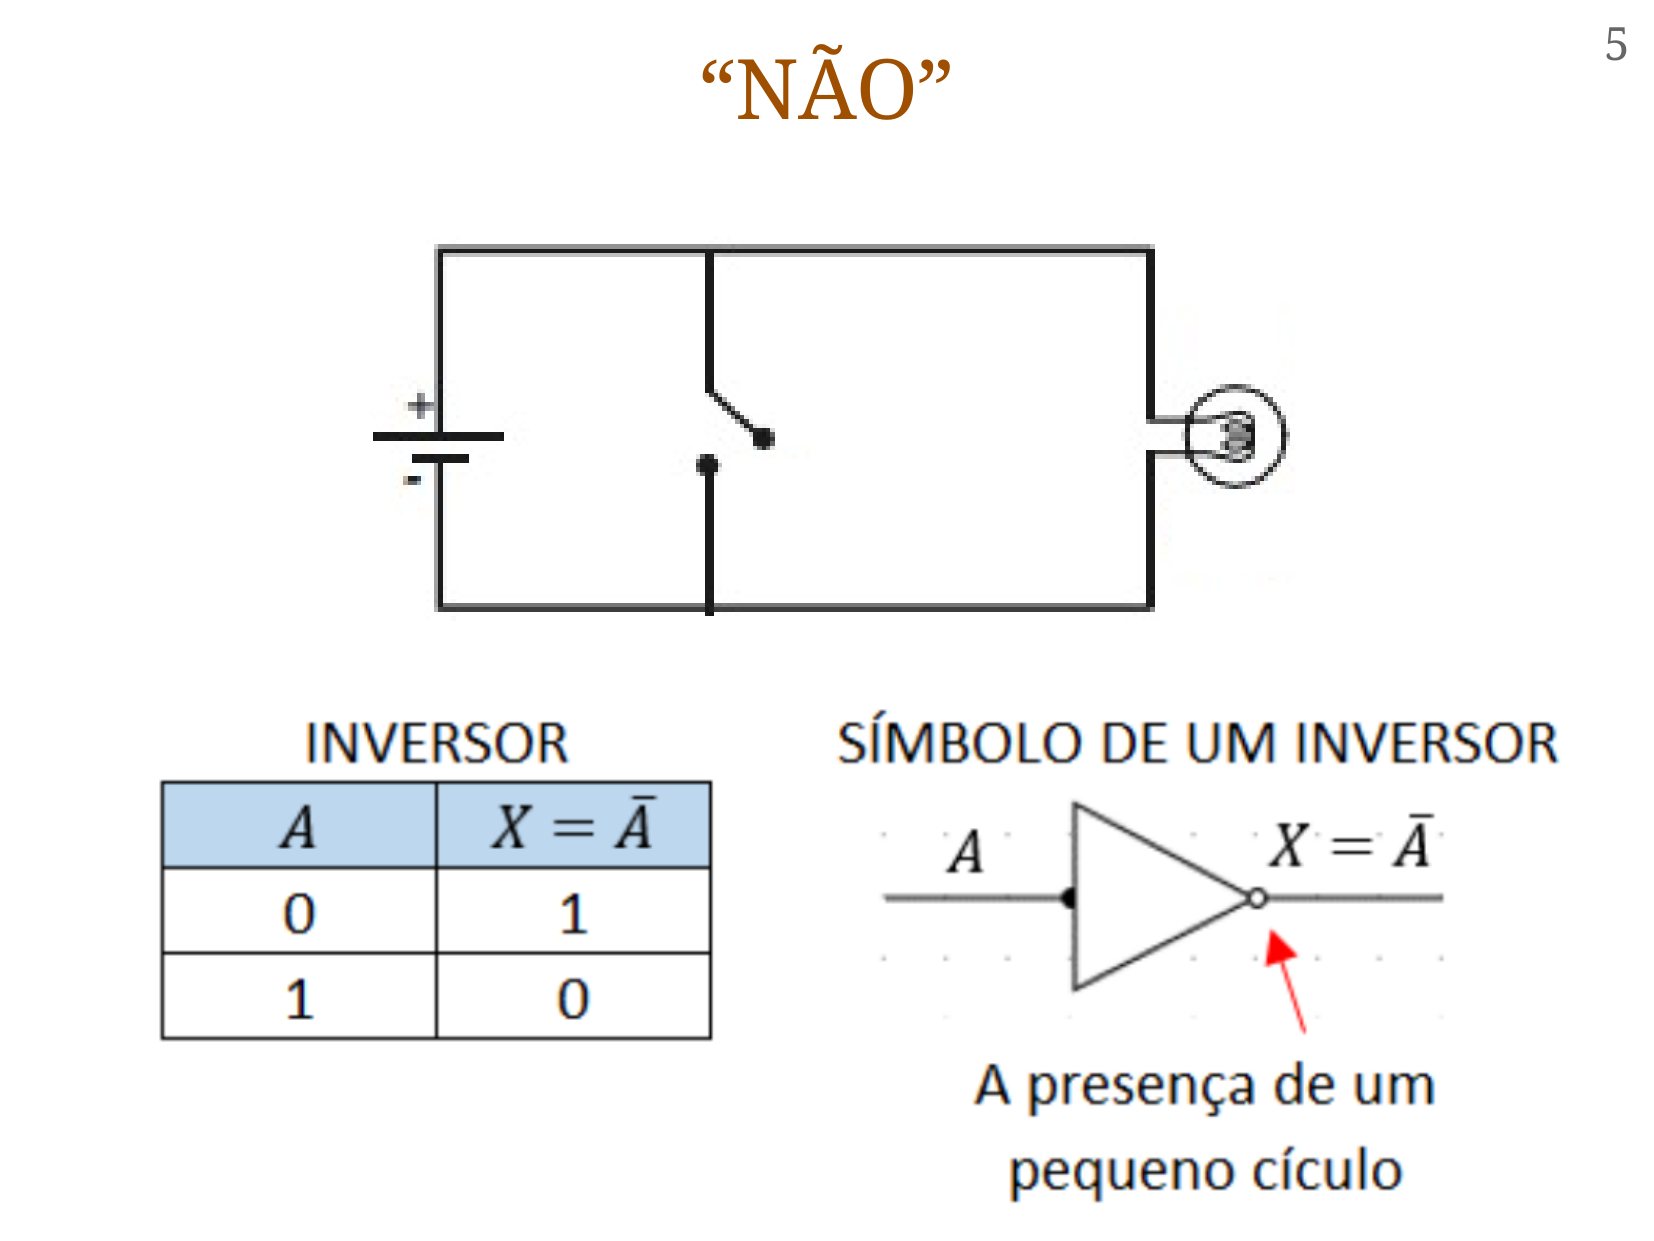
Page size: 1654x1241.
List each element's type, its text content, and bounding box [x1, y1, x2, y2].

title “NÃO” [59, 29, 1595, 148]
picture [155, 708, 1565, 1211]
picture [369, 236, 1295, 621]
